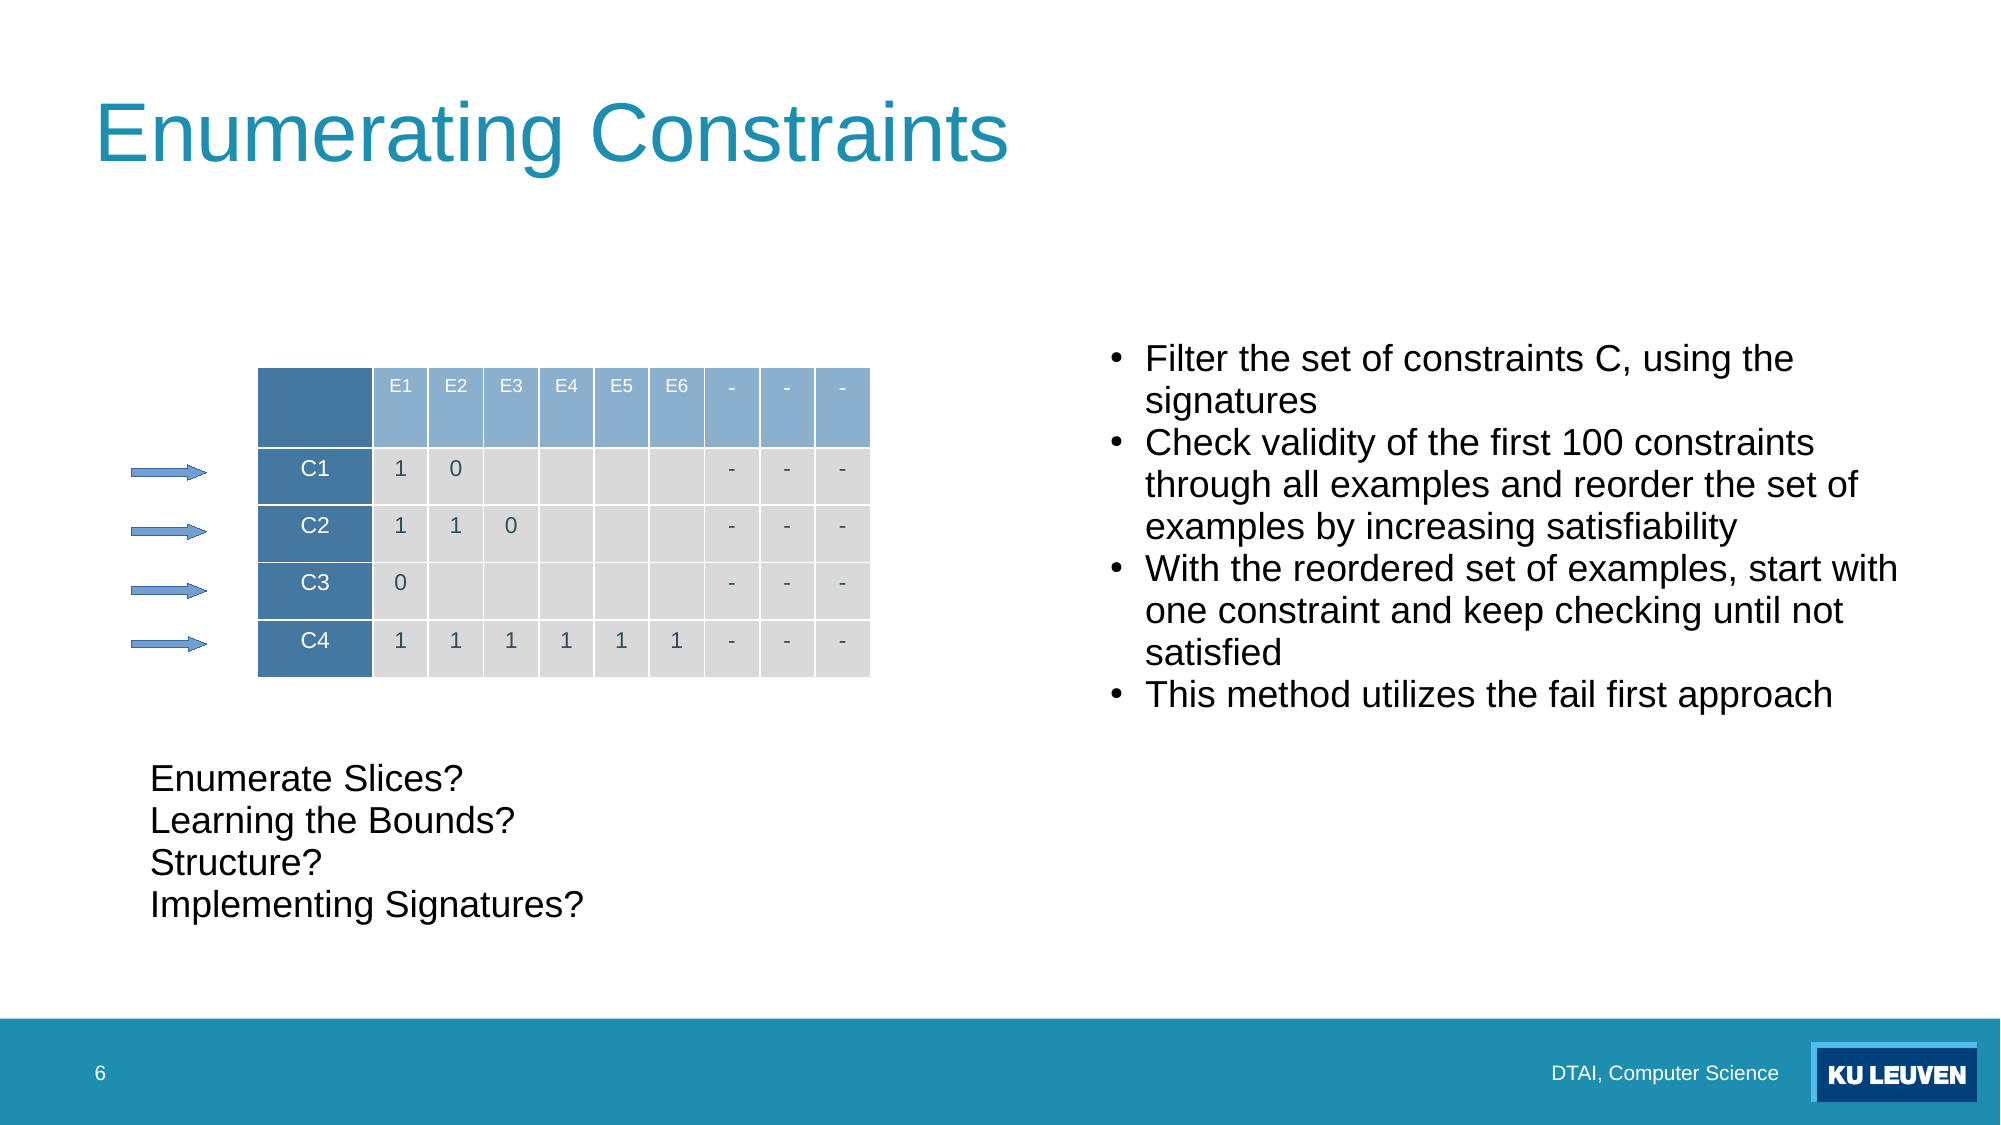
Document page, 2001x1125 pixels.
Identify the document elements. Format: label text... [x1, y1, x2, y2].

table_cell C4 [258, 621, 372, 677]
table_cell 1 [429, 621, 483, 677]
table_cell - [761, 506, 814, 562]
table_cell C3 [258, 563, 372, 619]
table_cell [650, 563, 704, 619]
footer DTAI, Computer Science [989, 1018, 1809, 1125]
table_cell - [816, 449, 870, 504]
text_box Filter the set of constraints C, using the signatures Check validity of the first 100 constraints through all examples and reorder the set of examples by increasing satisfiability With the reordered set of examples, start with one constraint and keep checking until not satisfied This method utilizes the fail first approach [1095, 329, 1921, 765]
picture [1811, 1042, 1977, 1102]
text_box [131, 636, 207, 652]
text_box [131, 524, 207, 540]
text_box [131, 583, 207, 599]
table_cell [540, 563, 593, 619]
table_cell [650, 449, 704, 504]
table_header E5 [595, 368, 648, 447]
table_cell - [761, 563, 814, 619]
table_cell [484, 449, 538, 504]
table_cell 0 [429, 449, 483, 504]
text_box [131, 464, 207, 481]
table_cell - [761, 449, 814, 504]
table_cell [650, 506, 704, 562]
table_cell 1 [540, 621, 593, 677]
table_header [258, 368, 372, 447]
table_cell C2 [258, 506, 372, 562]
table_header - [816, 368, 870, 447]
table_cell - [761, 621, 814, 677]
table_cell 1 [429, 506, 483, 562]
table_cell - [705, 449, 759, 504]
slide_number <number> [94, 1018, 201, 1125]
text_box Enumerate Slices? Learning the Bounds? Structure? Implementing Signatures? [135, 750, 676, 933]
table_cell 1 [374, 449, 427, 504]
table_cell 1 [484, 621, 538, 677]
table_cell 1 [650, 621, 704, 677]
table_cell - [816, 621, 870, 677]
table_header E3 [484, 368, 538, 447]
table_header E6 [650, 368, 704, 447]
table_cell - [816, 506, 870, 562]
table_cell [595, 506, 648, 562]
table_cell - [705, 563, 759, 619]
table_cell 0 [374, 563, 427, 619]
table_header - [705, 368, 759, 447]
table_cell [429, 563, 483, 619]
table_cell [595, 563, 648, 619]
table_cell [595, 449, 648, 504]
table_cell 0 [484, 506, 538, 562]
table_cell - [705, 506, 759, 562]
table_cell 1 [595, 621, 648, 677]
table_cell 1 [374, 621, 427, 677]
table_cell - [705, 621, 759, 677]
table_cell [540, 449, 593, 504]
table_cell - [816, 563, 870, 619]
table_cell [484, 563, 538, 619]
table_header E4 [540, 368, 593, 447]
table_header E2 [429, 368, 483, 447]
table_header E1 [374, 368, 427, 447]
table_header - [761, 368, 814, 447]
table_cell C1 [258, 449, 372, 504]
table_cell [540, 506, 593, 562]
title Enumerating Constraints [94, 33, 1906, 223]
table_cell 1 [374, 506, 427, 562]
